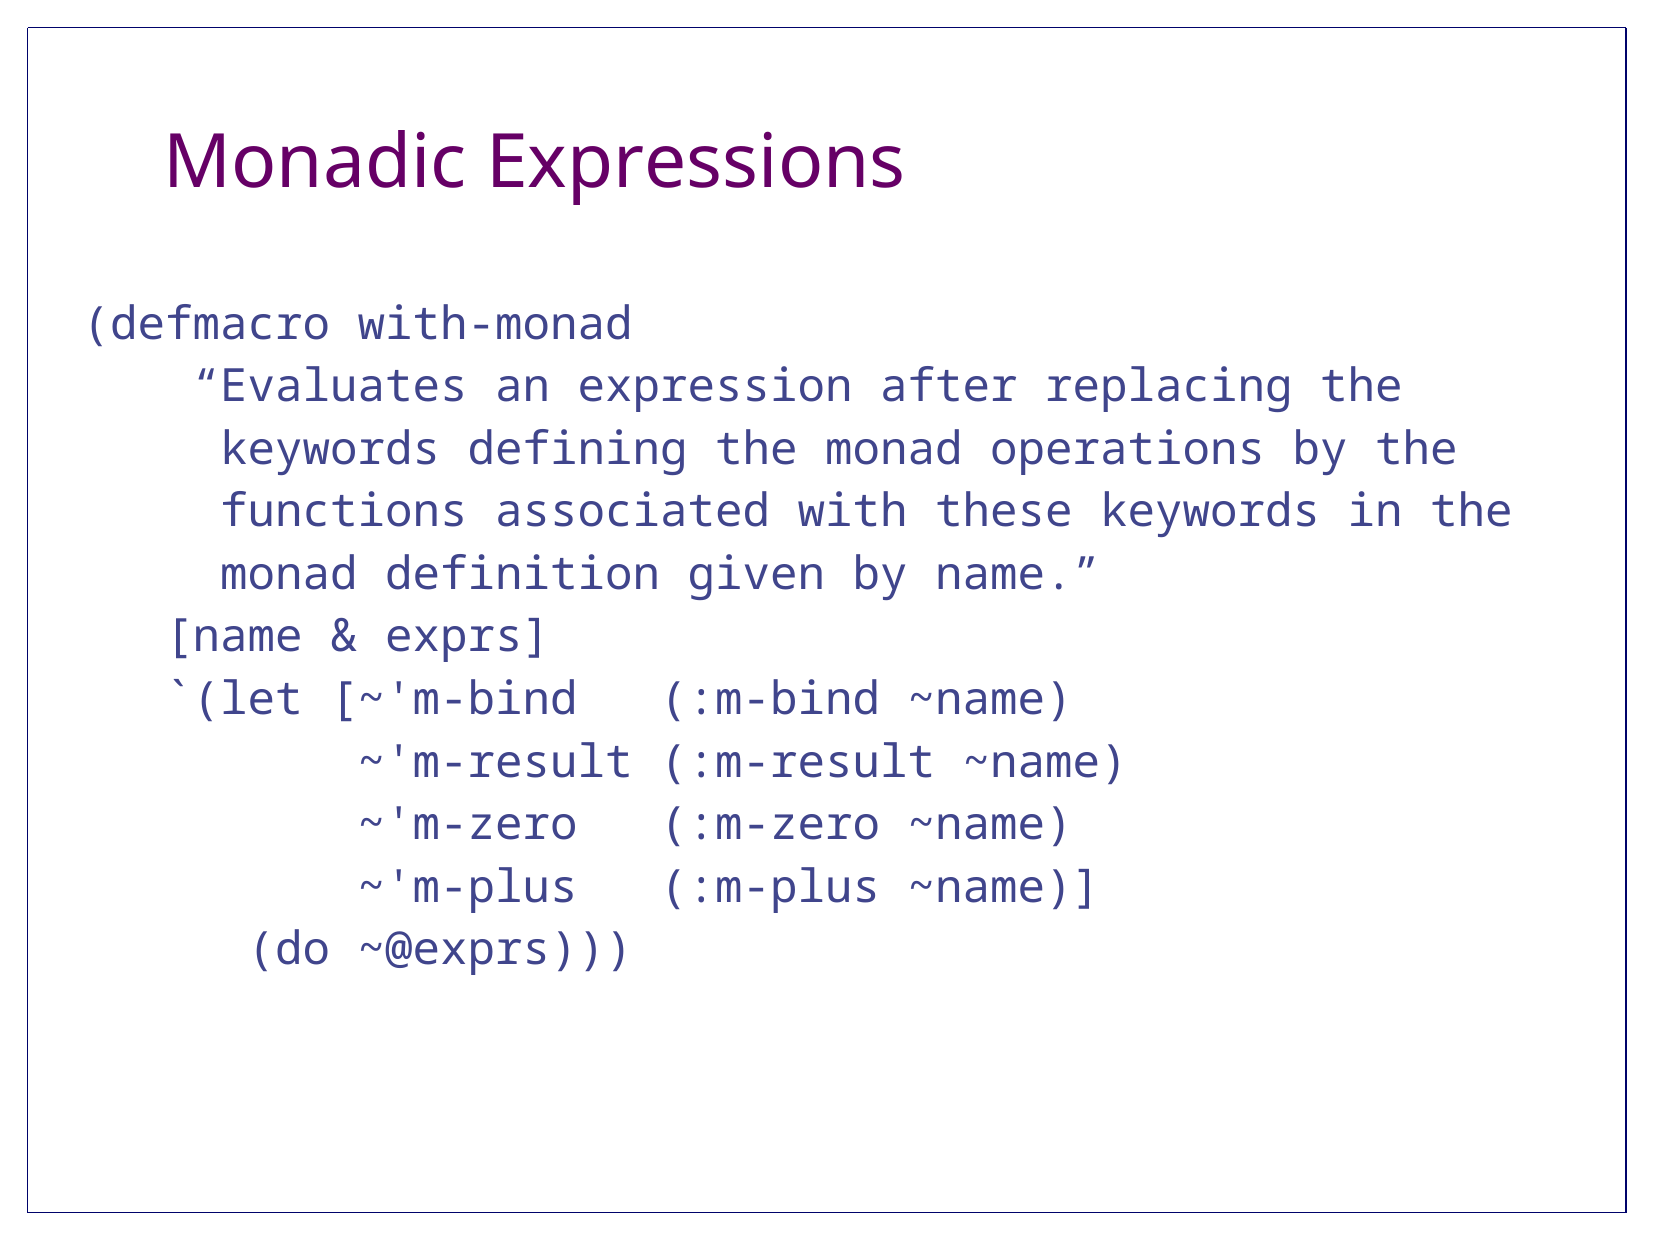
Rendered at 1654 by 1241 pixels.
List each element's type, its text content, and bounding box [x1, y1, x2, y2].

text_box [0, 255, 389, 416]
title Monadic Expressions [163, 54, 1528, 262]
list (defmacro with-monad “Evaluates an expression after replacing the keywords defining the monad operations by the functions associated with these keywords in the monad definition given by name.” [name & exprs] `(let [~'m-bind (:m-bind ~name) ~'m-result (:m-result ~name) ~'m-zero (:m-zero ~name) ~'m-plus (:m-plus ~name)] (do ~@exprs))) [82, 290, 1571, 1094]
